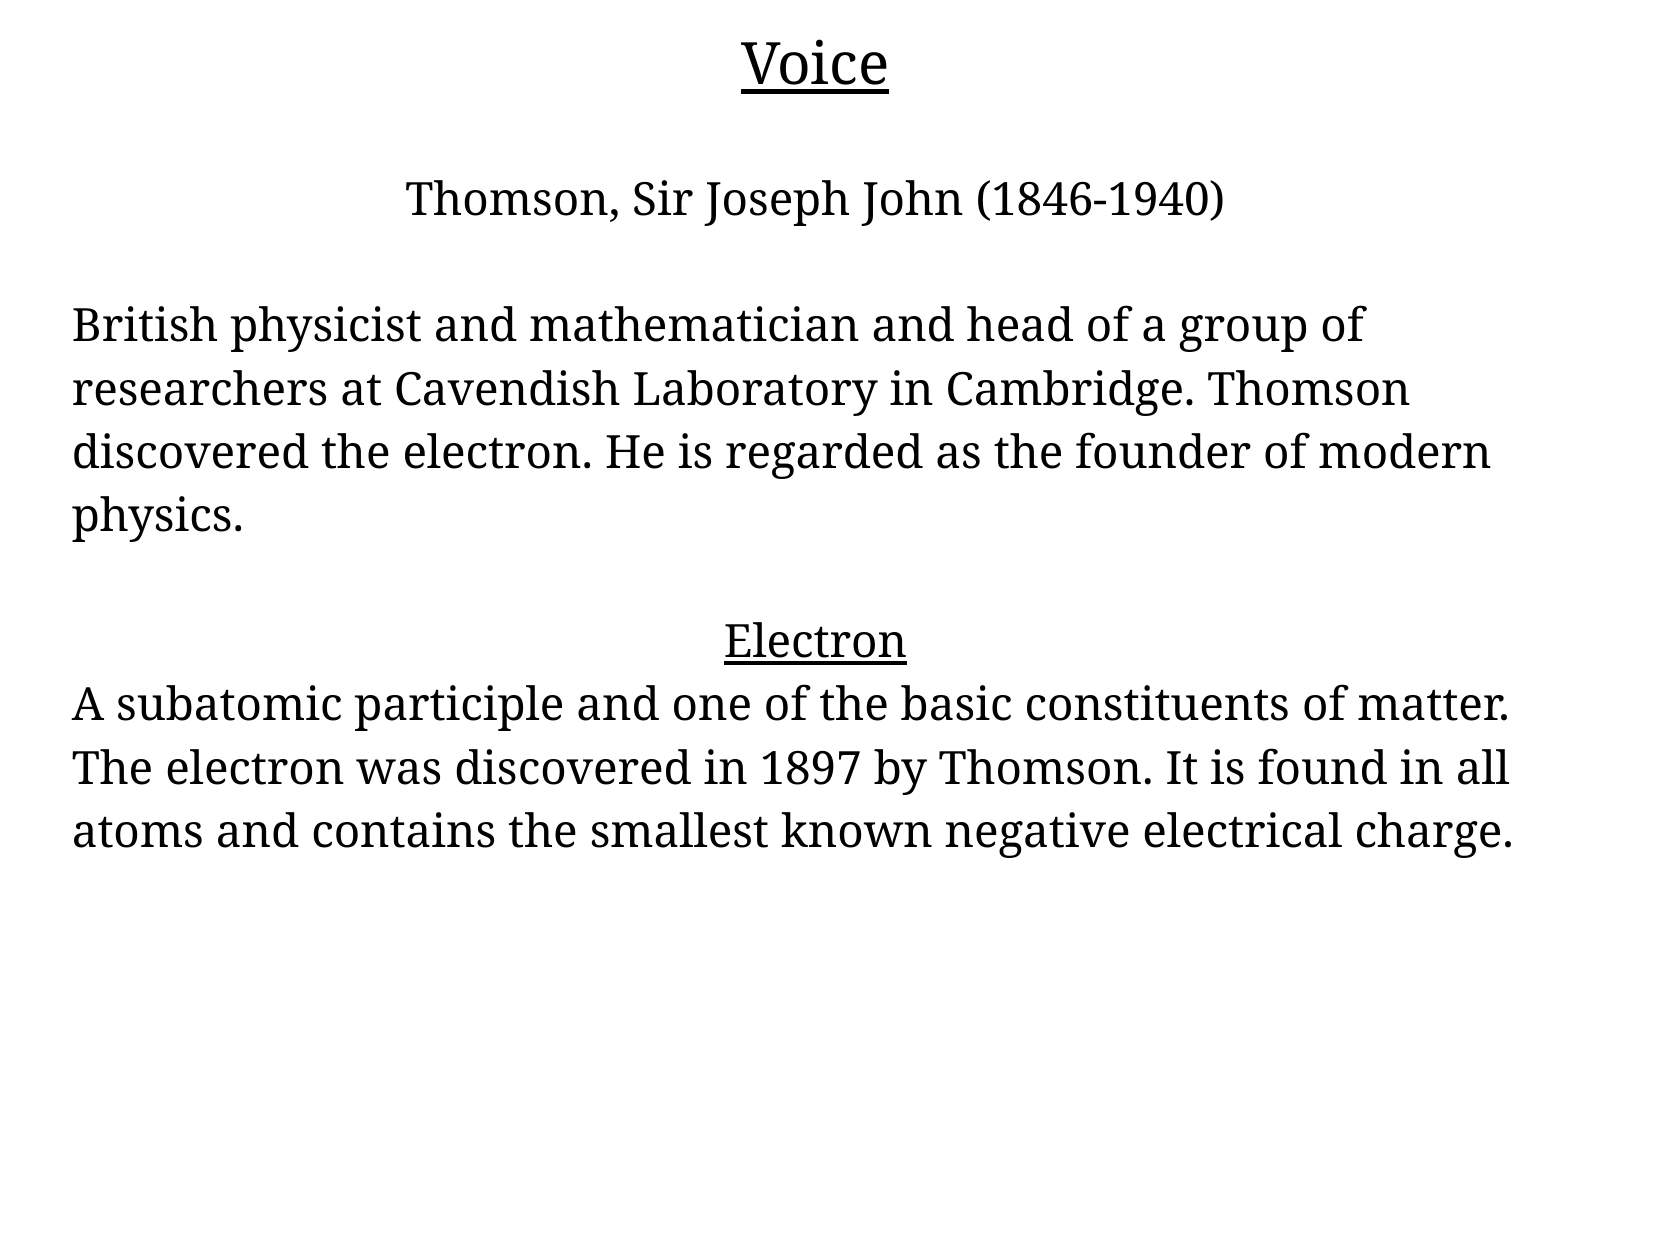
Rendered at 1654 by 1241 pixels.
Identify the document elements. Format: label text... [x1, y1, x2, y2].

text_box Voice Thomson, Sir Joseph John (1846-1940) British physicist and mathematician and head of a group of researchers at Cavendish Laboratory in Cambridge. Thomson discovered the electron. He is regarded as the founder of modern physics. Electron A subatomic participle and one of the basic constituents of matter. The electron was discovered in 1897 by Thomson. It is found in all atoms and contains the smallest known negative electrical charge. [71, 31, 1560, 1140]
